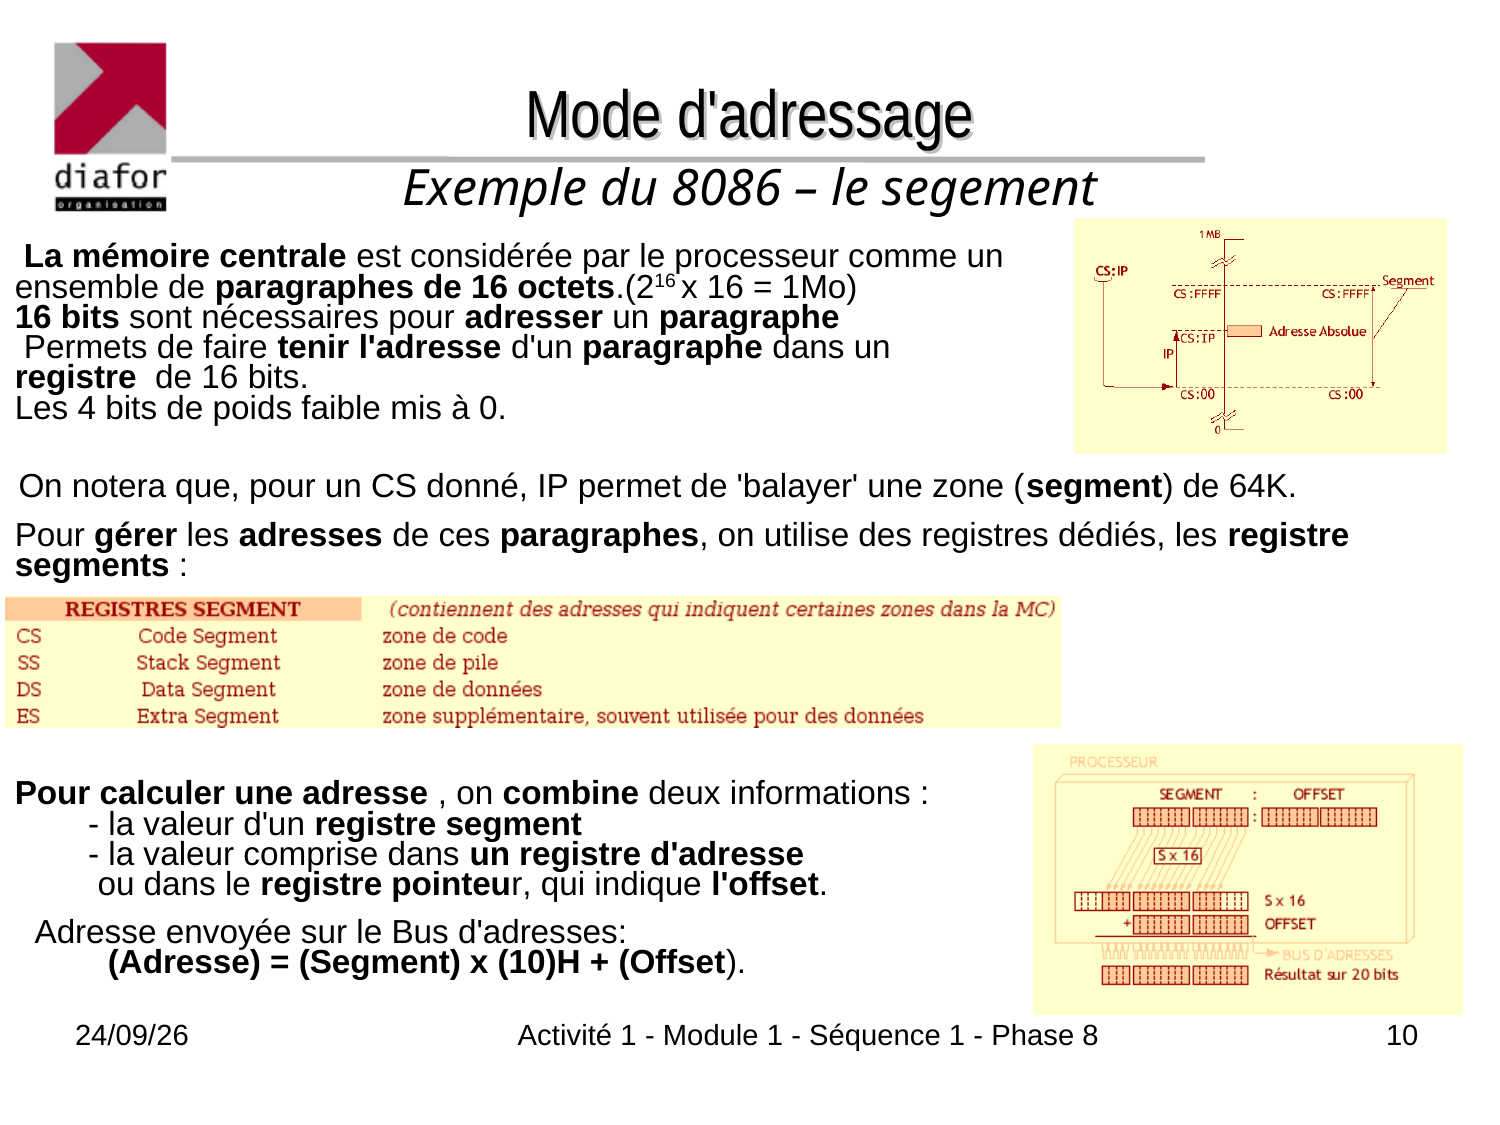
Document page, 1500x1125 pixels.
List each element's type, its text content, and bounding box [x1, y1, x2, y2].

text_box Pour calculer une adresse , on combine deux informations : - la valeur d'un registre segment - la valeur comprise dans un registre d'adresse ou dans le registre pointeur, qui indique l'offset. [0, 773, 945, 910]
text_box Pour gérer les adresses de ces paragraphes, on utilise des registres dédiés, les registre segments : [0, 515, 1500, 591]
picture [53, 42, 168, 213]
picture [1033, 744, 1463, 1015]
text_box La mémoire centrale est considérée par le processeur comme un ensemble de paragraphes de 16 octets.(216 x 16 = 1Mo)‏ 16 bits sont nécessaires pour adresser un paragraphe Permets de faire tenir l'adresse d'un paragraphe dans un registre de 16 bits. Les 4 bits de poids faible mis à 0. [0, 236, 1034, 433]
title Mode d'adressage Exemple du 8086 – le segement [75, 45, 1426, 250]
text_box Adresse envoyée sur le Bus d'adresses: (Adresse) = (Segment) x (10)H + (Offset). [19, 911, 975, 988]
picture [5, 596, 1061, 728]
picture [1074, 218, 1447, 454]
text_box On notera que, pour un CS donné, IP permet de 'balayer' une zone (segment) de 64K. [3, 466, 1322, 512]
